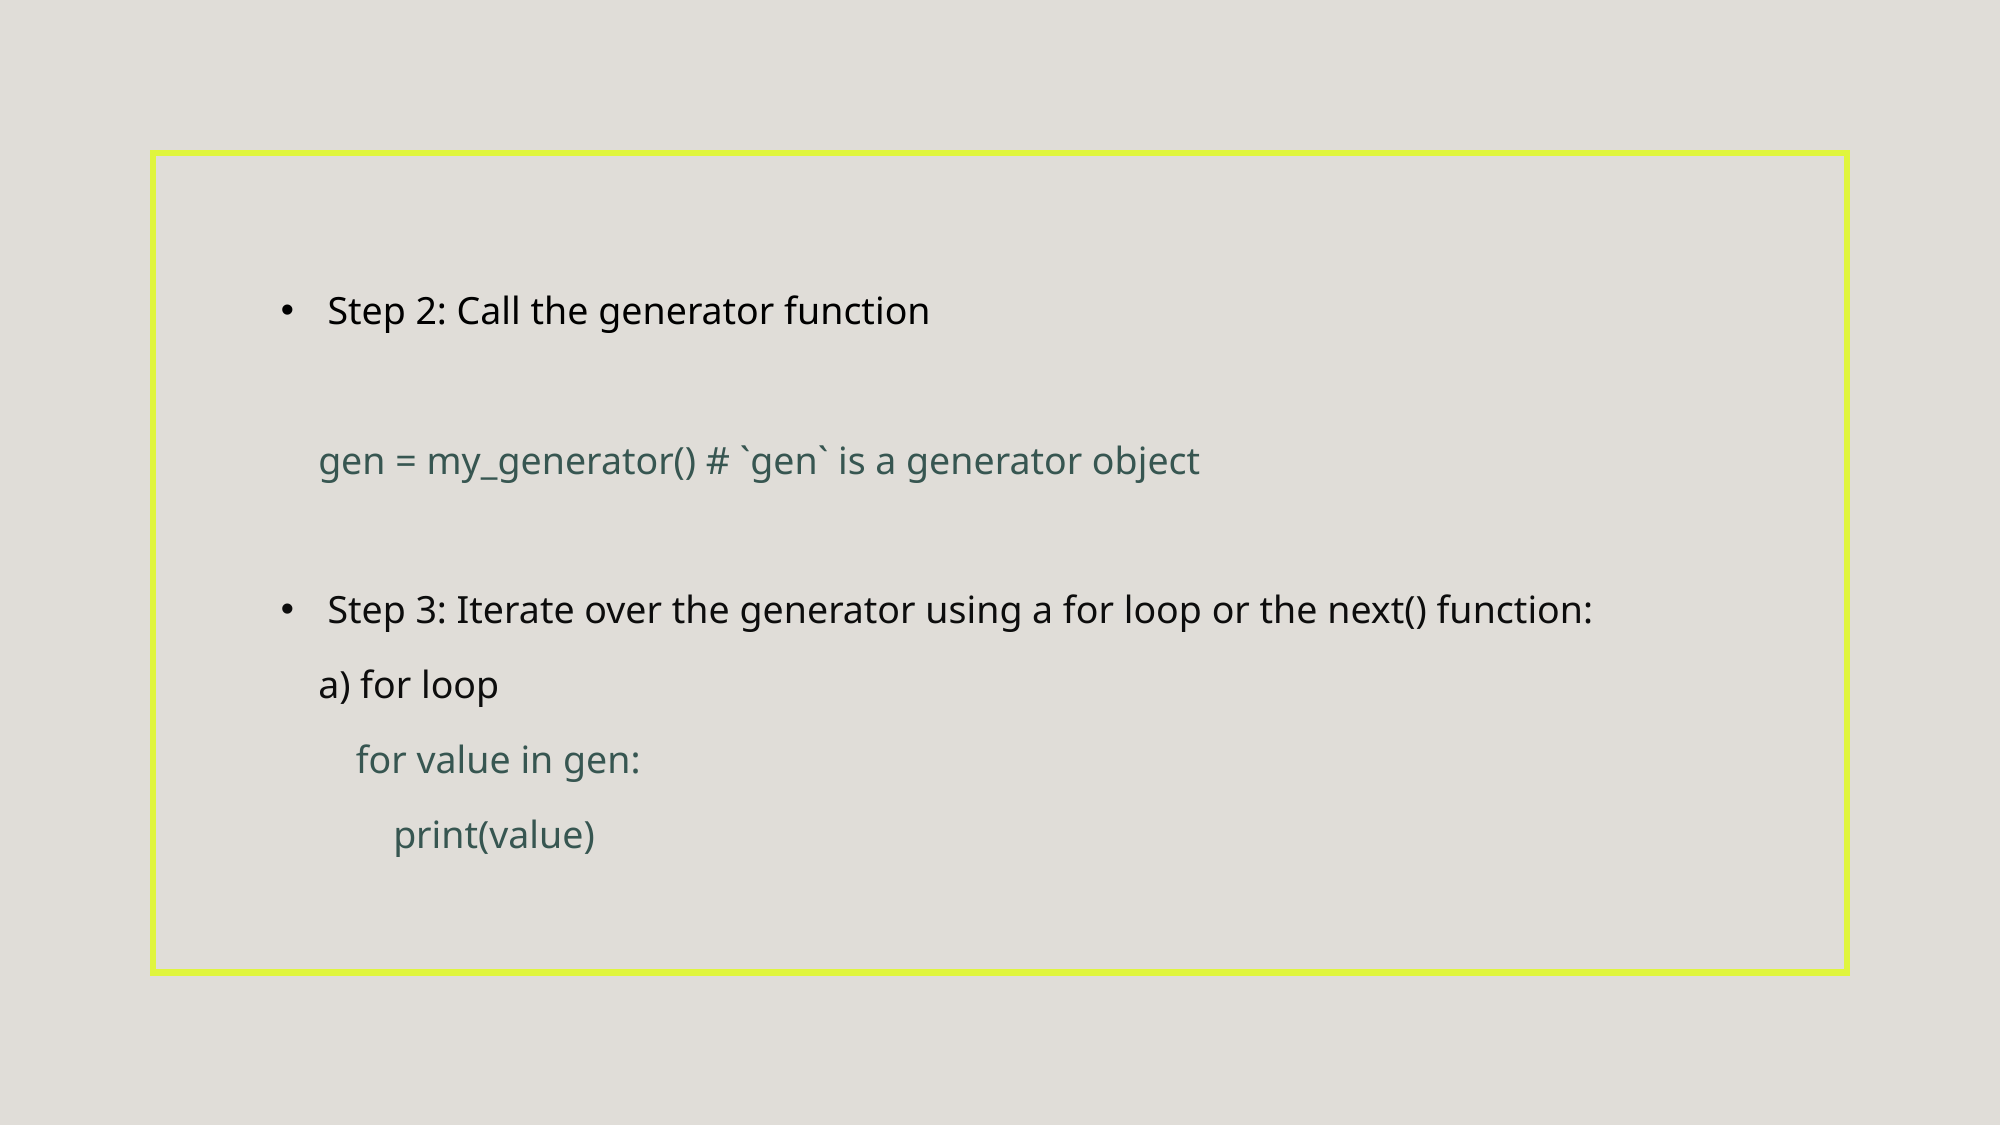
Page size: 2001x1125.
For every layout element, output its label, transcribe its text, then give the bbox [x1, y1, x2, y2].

list Step 2: Call the generator function gen = my_generator() # `gen` is a generator object Step 3: Iterate over the generator using a for loop or the next() function: a) for loop for value in gen: print(value) [265, 204, 1739, 913]
